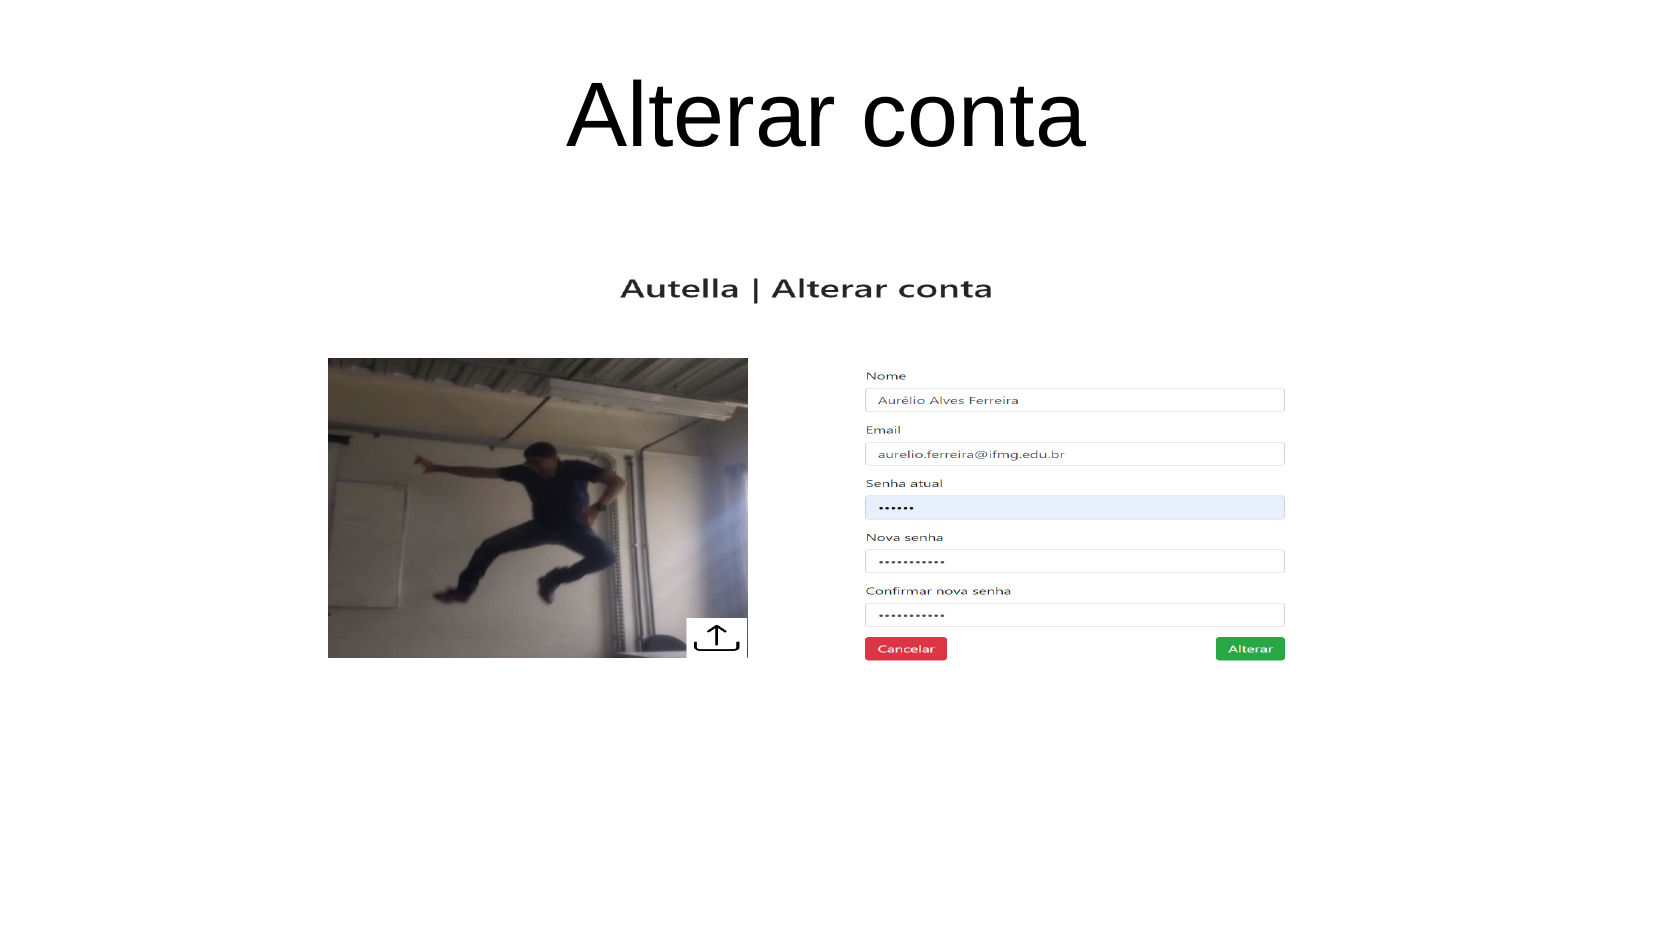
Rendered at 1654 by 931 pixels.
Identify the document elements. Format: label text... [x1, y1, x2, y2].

title Alterar conta [82, 37, 1571, 193]
picture [82, 217, 1571, 758]
